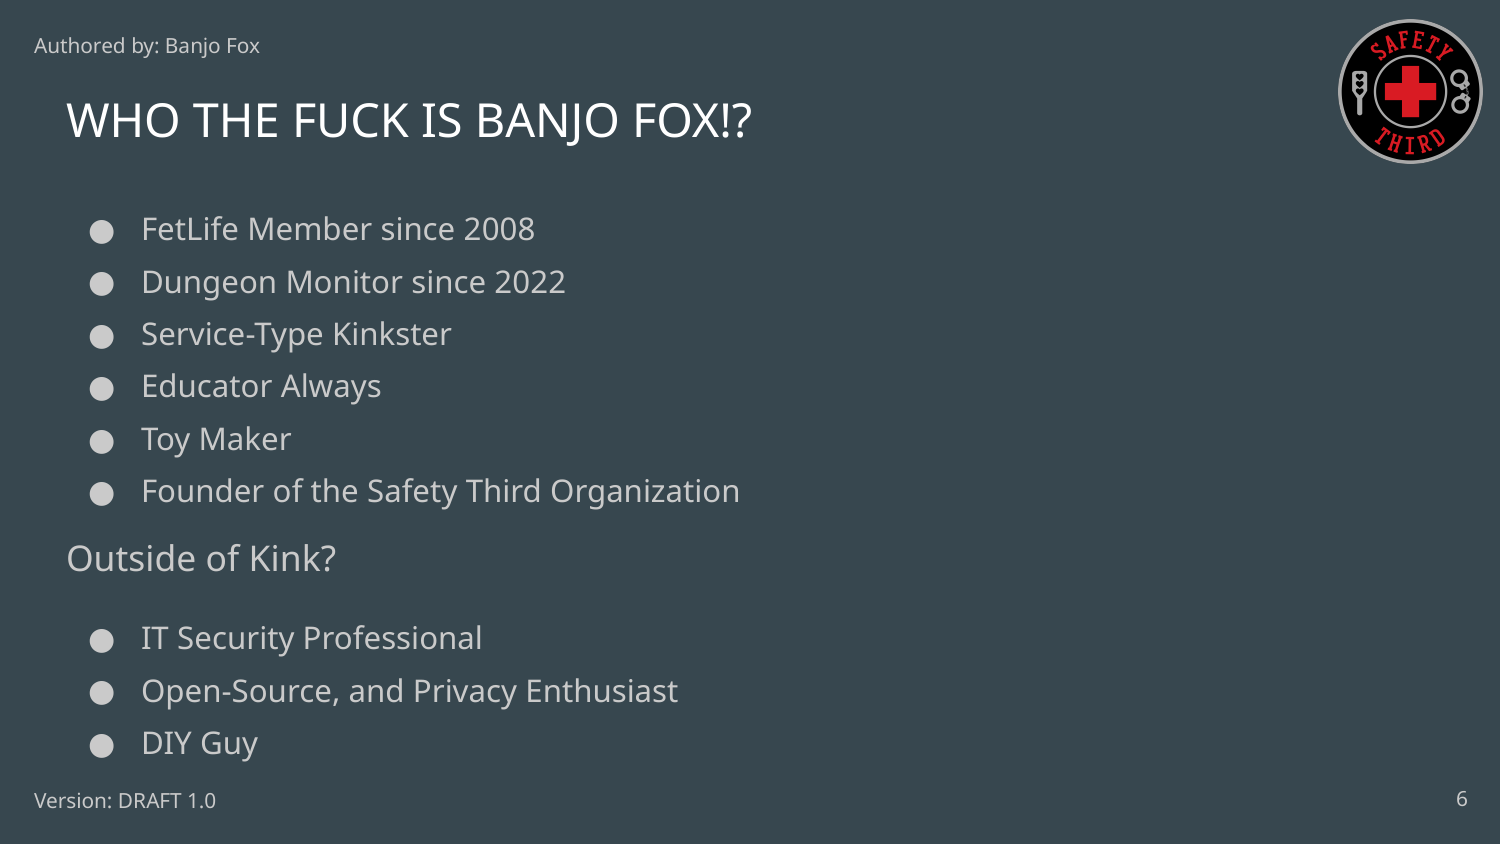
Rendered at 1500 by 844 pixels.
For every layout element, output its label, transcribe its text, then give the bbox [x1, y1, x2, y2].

title WHO THE FUCK IS BANJO FOX!? [51, 72, 1319, 167]
picture [1338, 19, 1483, 164]
list FetLife Member since 2008 Dungeon Monitor since 2022 Service-Type Kinkster Educator Always Toy Maker Founder of the Safety Third Organization Outside of Kink? IT Security Professional Open-Source, and Privacy Enthusiast DIY Guy [51, 179, 1449, 768]
slide_number <number> [1392, 767, 1483, 833]
